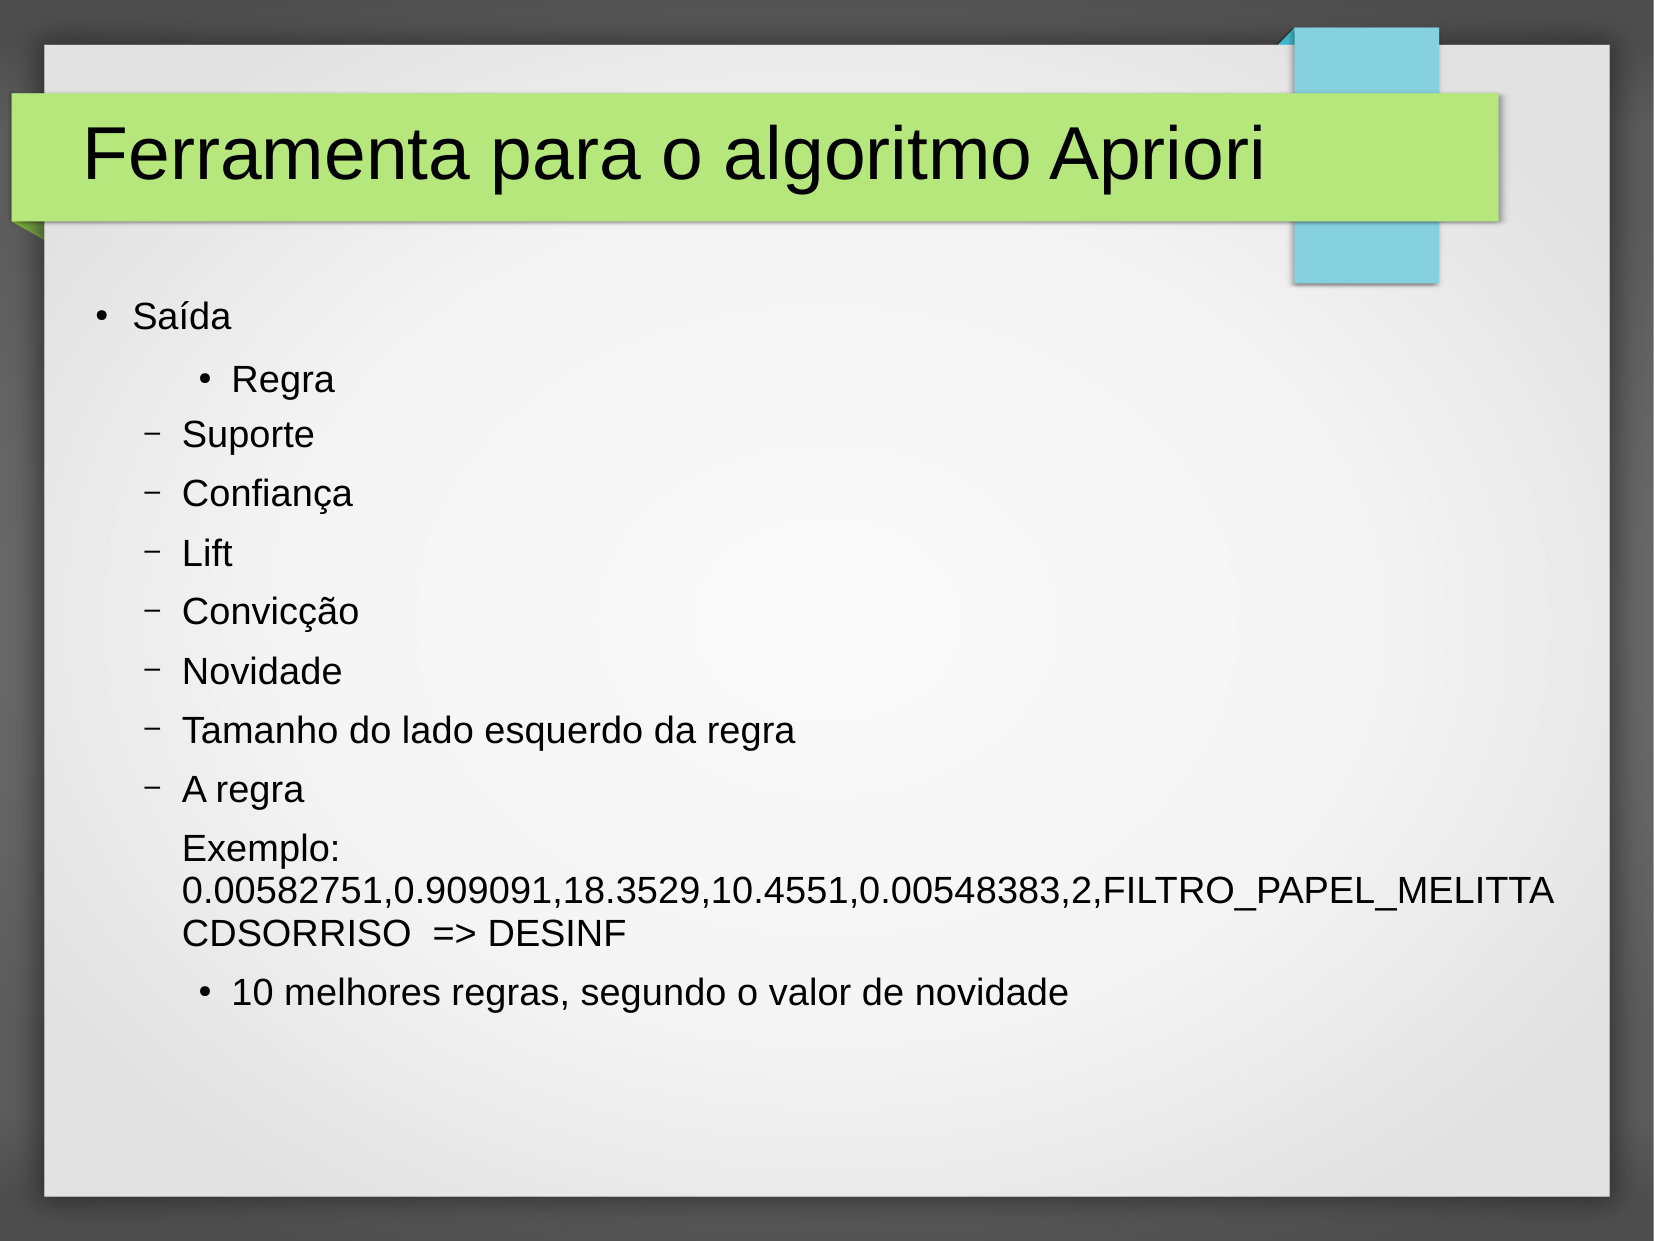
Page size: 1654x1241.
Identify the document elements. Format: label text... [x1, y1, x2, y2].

title Ferramenta para o algoritmo Apriori [82, 69, 1276, 238]
list Saída Regra Suporte Confiança Lift Convicção Novidade Tamanho do lado esquerdo da regra A regra Exemplo: 0.00582751,0.909091,18.3529,10.4551,0.00548383,2,FILTRO_PAPEL_MELITTA CDSORRISO => DESINF 10 melhores regras, segundo o valor de novidade [82, 295, 1571, 1015]
picture [0, 0, 1654, 1241]
